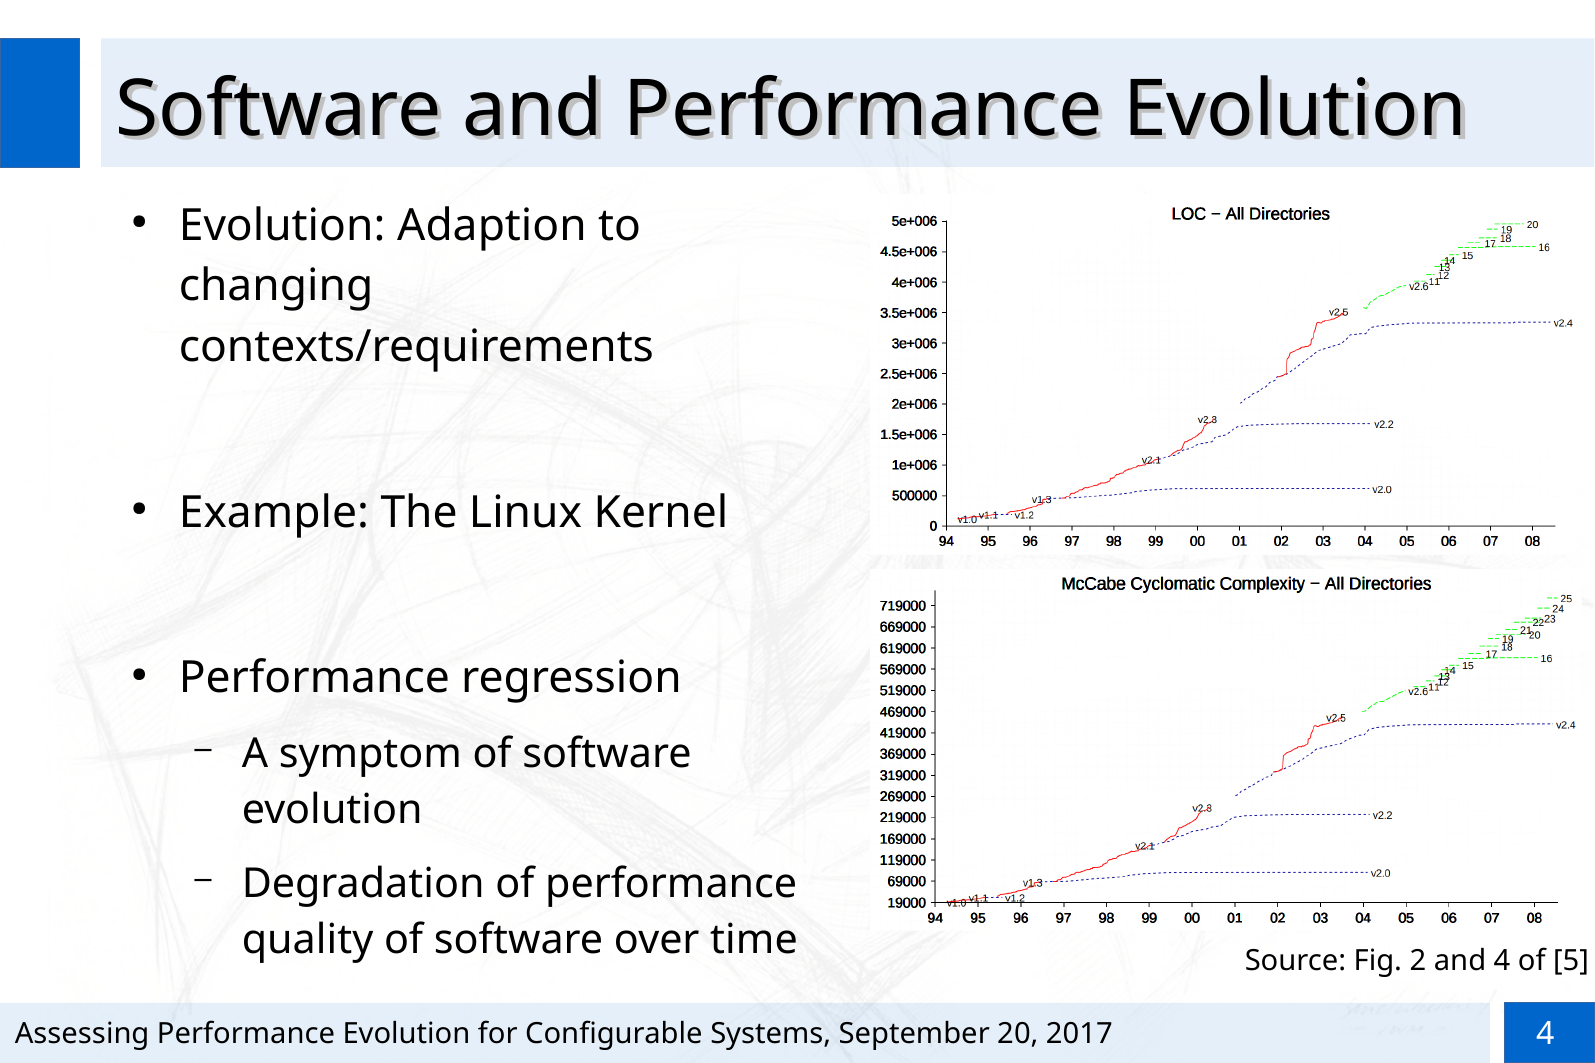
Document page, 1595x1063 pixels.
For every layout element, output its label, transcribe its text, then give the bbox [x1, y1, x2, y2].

picture [870, 569, 1582, 931]
list Evolution: Adaption to changing contexts/requirements Example: The Linux Kernel Performance regression A symptom of software evolution Degradation of performance quality of software over time [115, 192, 799, 978]
picture [870, 194, 1576, 555]
title Software and Performance Evolution [115, 42, 1515, 168]
text_box Source: Fig. 2 and 4 of [5] [1230, 932, 1565, 991]
